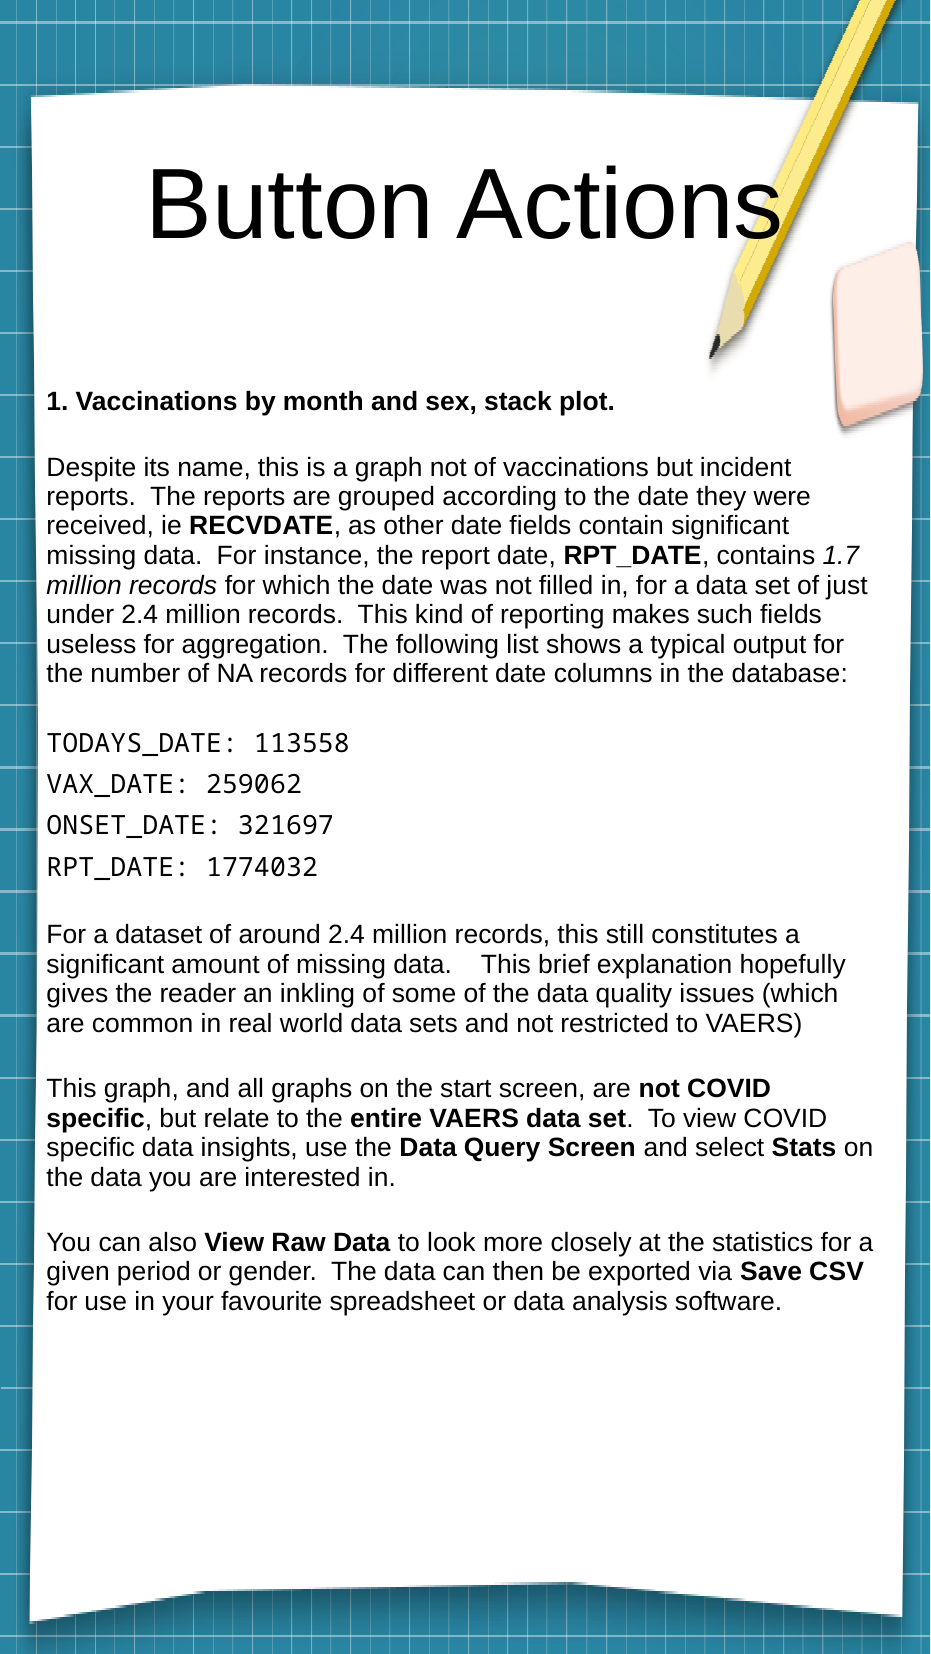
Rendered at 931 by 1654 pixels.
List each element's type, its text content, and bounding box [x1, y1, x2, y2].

list 1. Vaccinations by month and sex, stack plot. Despite its name, this is a graph not of vaccinations but incident reports. The reports are grouped according to the date they were received, ie RECVDATE, as other date fields contain significant missing data. For instance, the report date, RPT_DATE, contains 1.7 million records for which the date was not filled in, for a data set of just under 2.4 million records. This kind of reporting makes such fields useless for aggregation. The following list shows a typical output for the number of NA records for different date columns in the database: TODAYS_DATE: 113558 VAX_DATE: 259062 ONSET_DATE: 321697 RPT_DATE: 1774032 For a dataset of around 2.4 million records, this still constitutes a significant amount of missing data. This brief explanation hopefully gives the reader an inkling of some of the data quality issues (which are common in real world data sets and not restricted to VAERS) This graph, and all graphs on the start screen, are not COVID specific, but relate to the entire VAERS data set. To view COVID specific data insights, use the Data Query Screen and select Stats on the data you are interested in. You can also View Raw Data to look more closely at the statistics for a given period or gender. The data can then be exported via Save CSV for use in your favourite spreadsheet or data analysis software. [46, 386, 884, 1346]
picture [0, 0, 931, 1654]
title Button Actions [46, 65, 884, 342]
